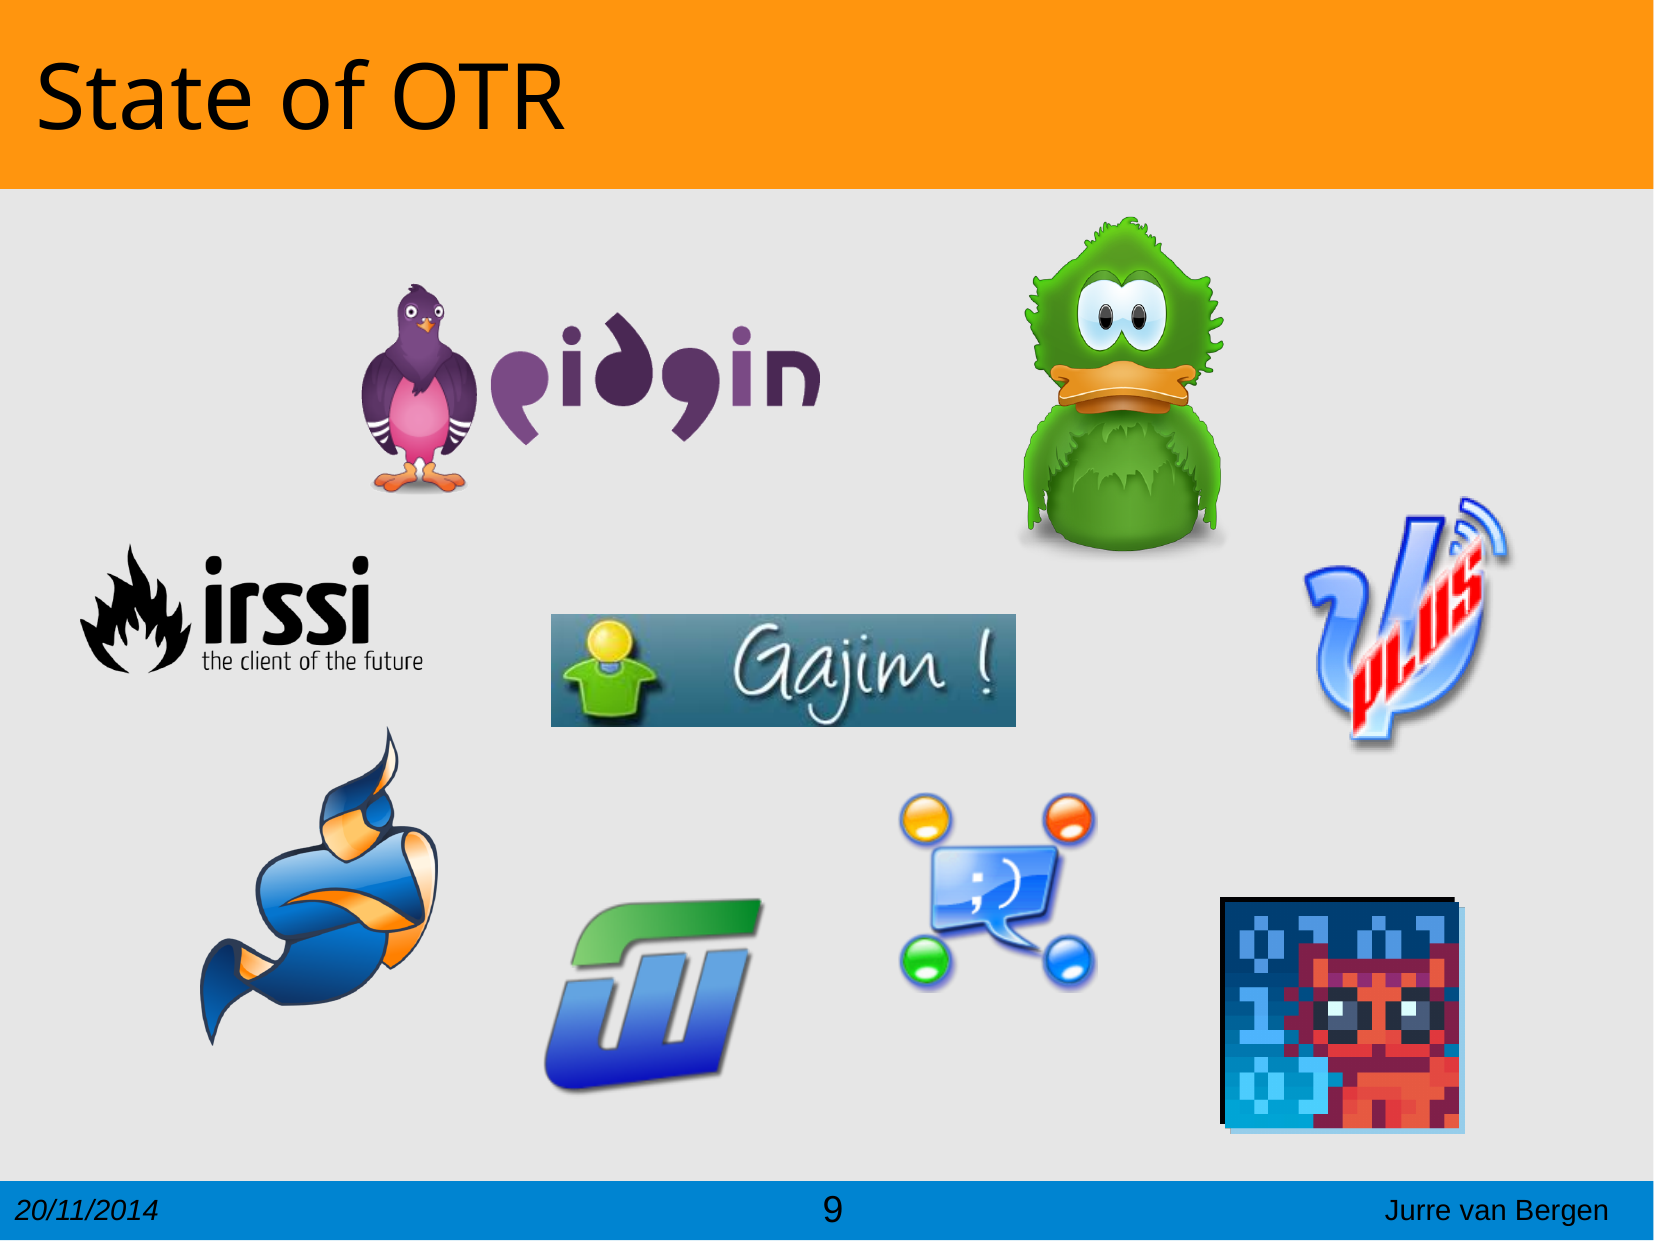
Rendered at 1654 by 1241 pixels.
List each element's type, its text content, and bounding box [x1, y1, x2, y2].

picture [543, 897, 768, 1099]
picture [80, 543, 426, 681]
picture [944, 212, 1524, 756]
picture [200, 726, 438, 1046]
picture [551, 614, 1016, 728]
picture [897, 792, 1098, 993]
picture [1220, 897, 1465, 1134]
picture [354, 277, 827, 502]
title State of OTR [35, 0, 1185, 189]
